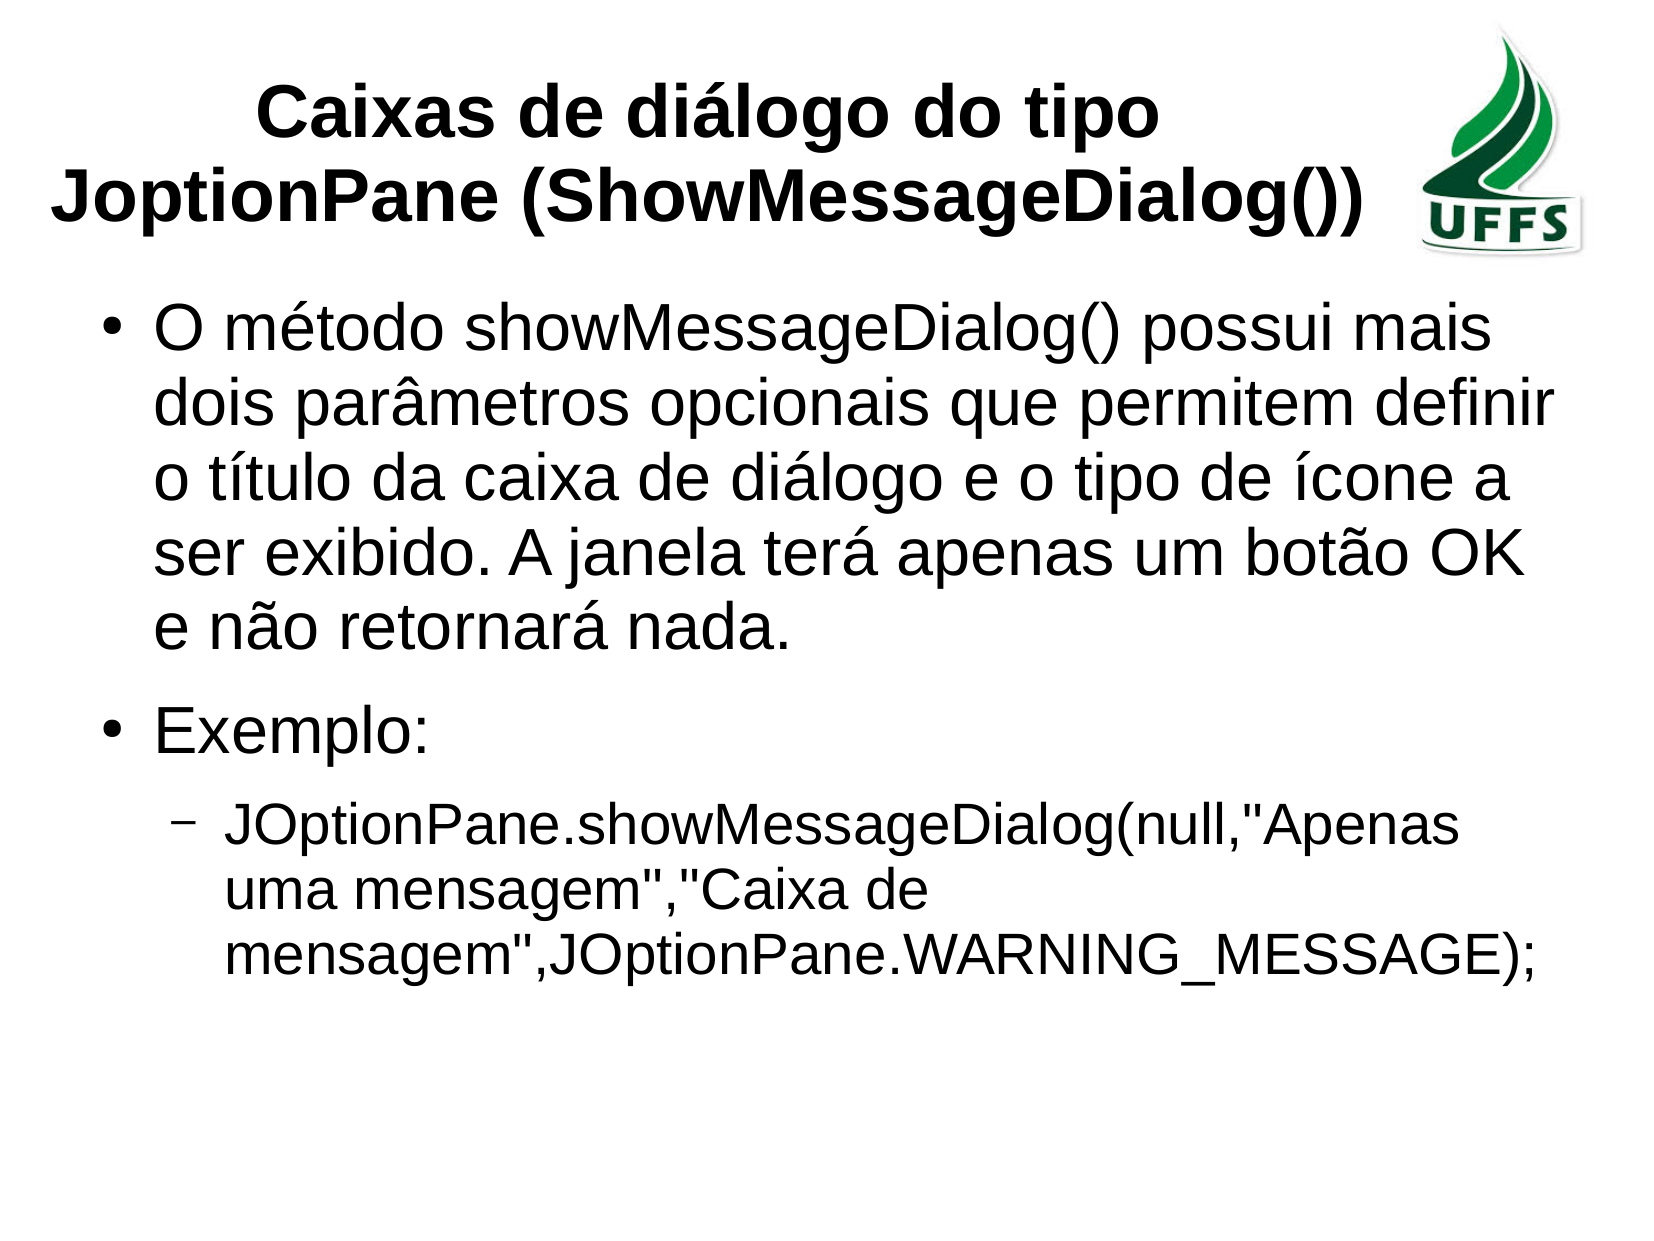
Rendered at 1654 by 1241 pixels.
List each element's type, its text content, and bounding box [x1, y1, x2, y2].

picture [1394, 20, 1624, 272]
list O método showMessageDialog() possui mais dois parâmetros opcionais que permitem definir o título da caixa de diálogo e o tipo de ícone a ser exibido. A janela terá apenas um botão OK e não retornará nada. Exemplo: JOptionPane.showMessageDialog(null,"Apenas uma mensagem","Caixa de mensagem",JOptionPane.WARNING_MESSAGE); [82, 290, 1571, 1010]
title Caixas de diálogo do tipo JoptionPane (ShowMessageDialog()) [23, 0, 1394, 307]
